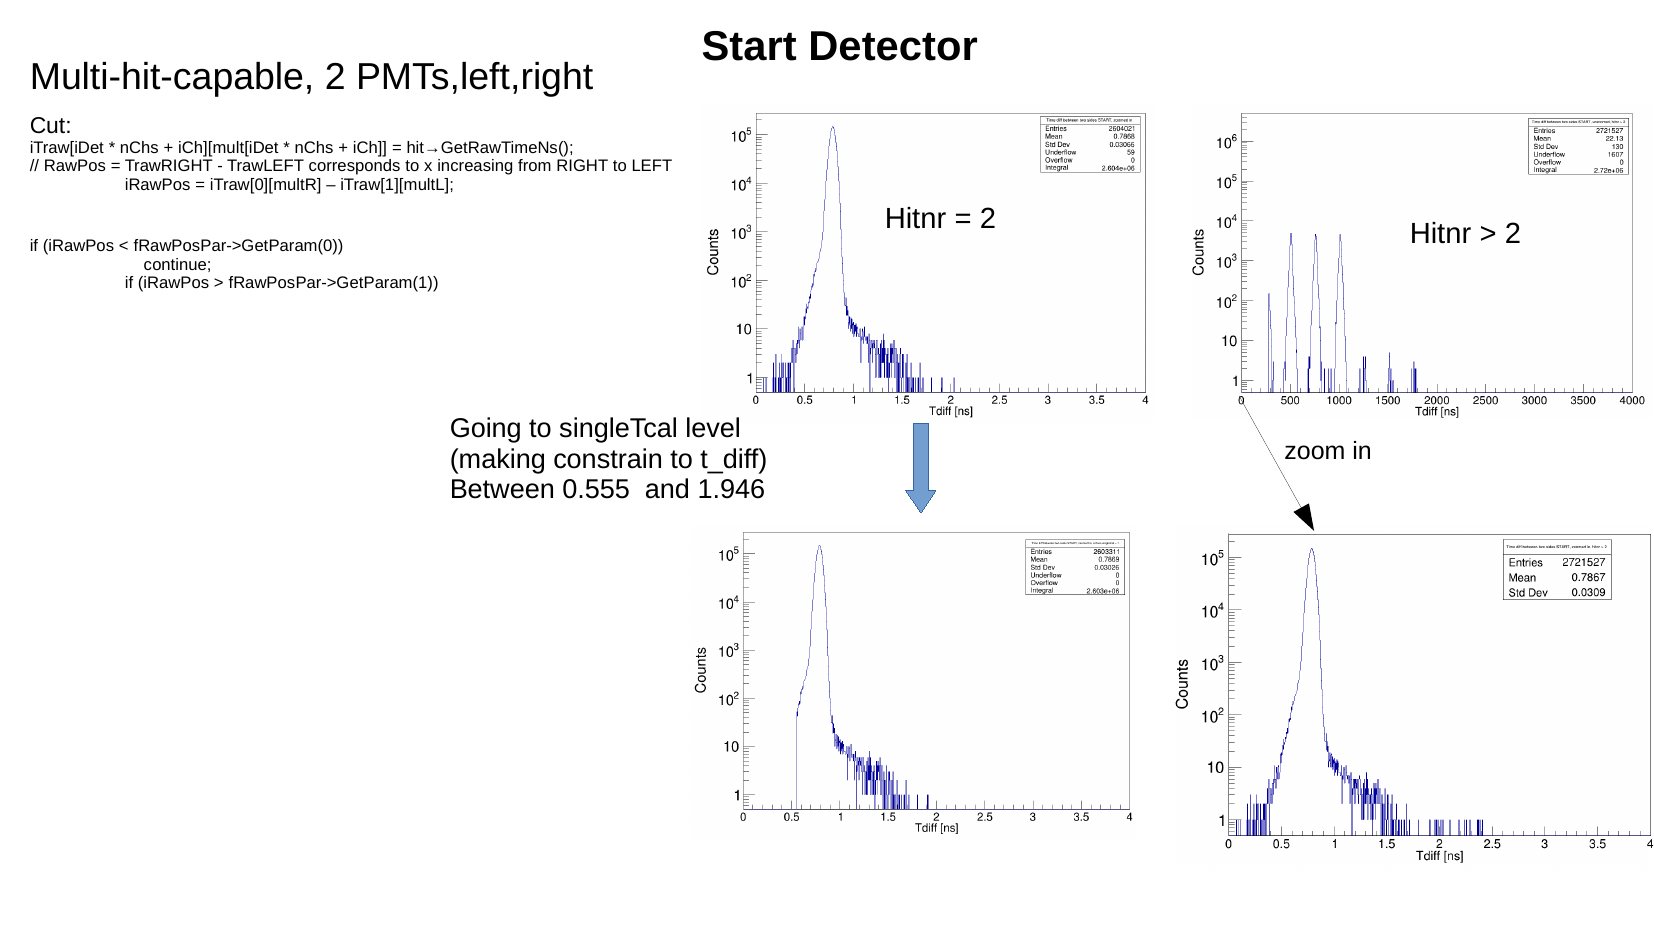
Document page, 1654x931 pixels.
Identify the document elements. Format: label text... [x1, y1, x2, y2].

text_box zoom in [1269, 429, 1510, 472]
text_box Start Detector [285, 15, 1396, 77]
text_box Hitnr = 2 [870, 195, 1021, 243]
text_box Multi-hit-capable, 2 PMTs,left,right [15, 48, 901, 106]
picture [690, 524, 1136, 842]
picture [701, 104, 1156, 422]
text_box Hitnr > 2 [1395, 210, 1546, 258]
picture [1190, 104, 1654, 421]
text_box Going to singleTcal level (making constrain to t_diff) Between 0.555 and 1.946 [435, 406, 901, 512]
text_box [905, 423, 936, 513]
picture [1170, 524, 1654, 871]
text_box Cut: iTraw[iDet * nChs + iCh][mult[iDet * nChs + iCh]] = hit→GetRawTimeNs(); // RawPos = TrawRIGHT - TrawLEFT corresponds to x increasing from RIGHT to LEFT iRawPos = iTraw[0][multR] – iTraw[1][multL]; if (iRawPos < fRawPosPar->GetParam(0)) continue; if (iRawPos > fRawPosPar->GetParam(1)) [15, 105, 691, 301]
